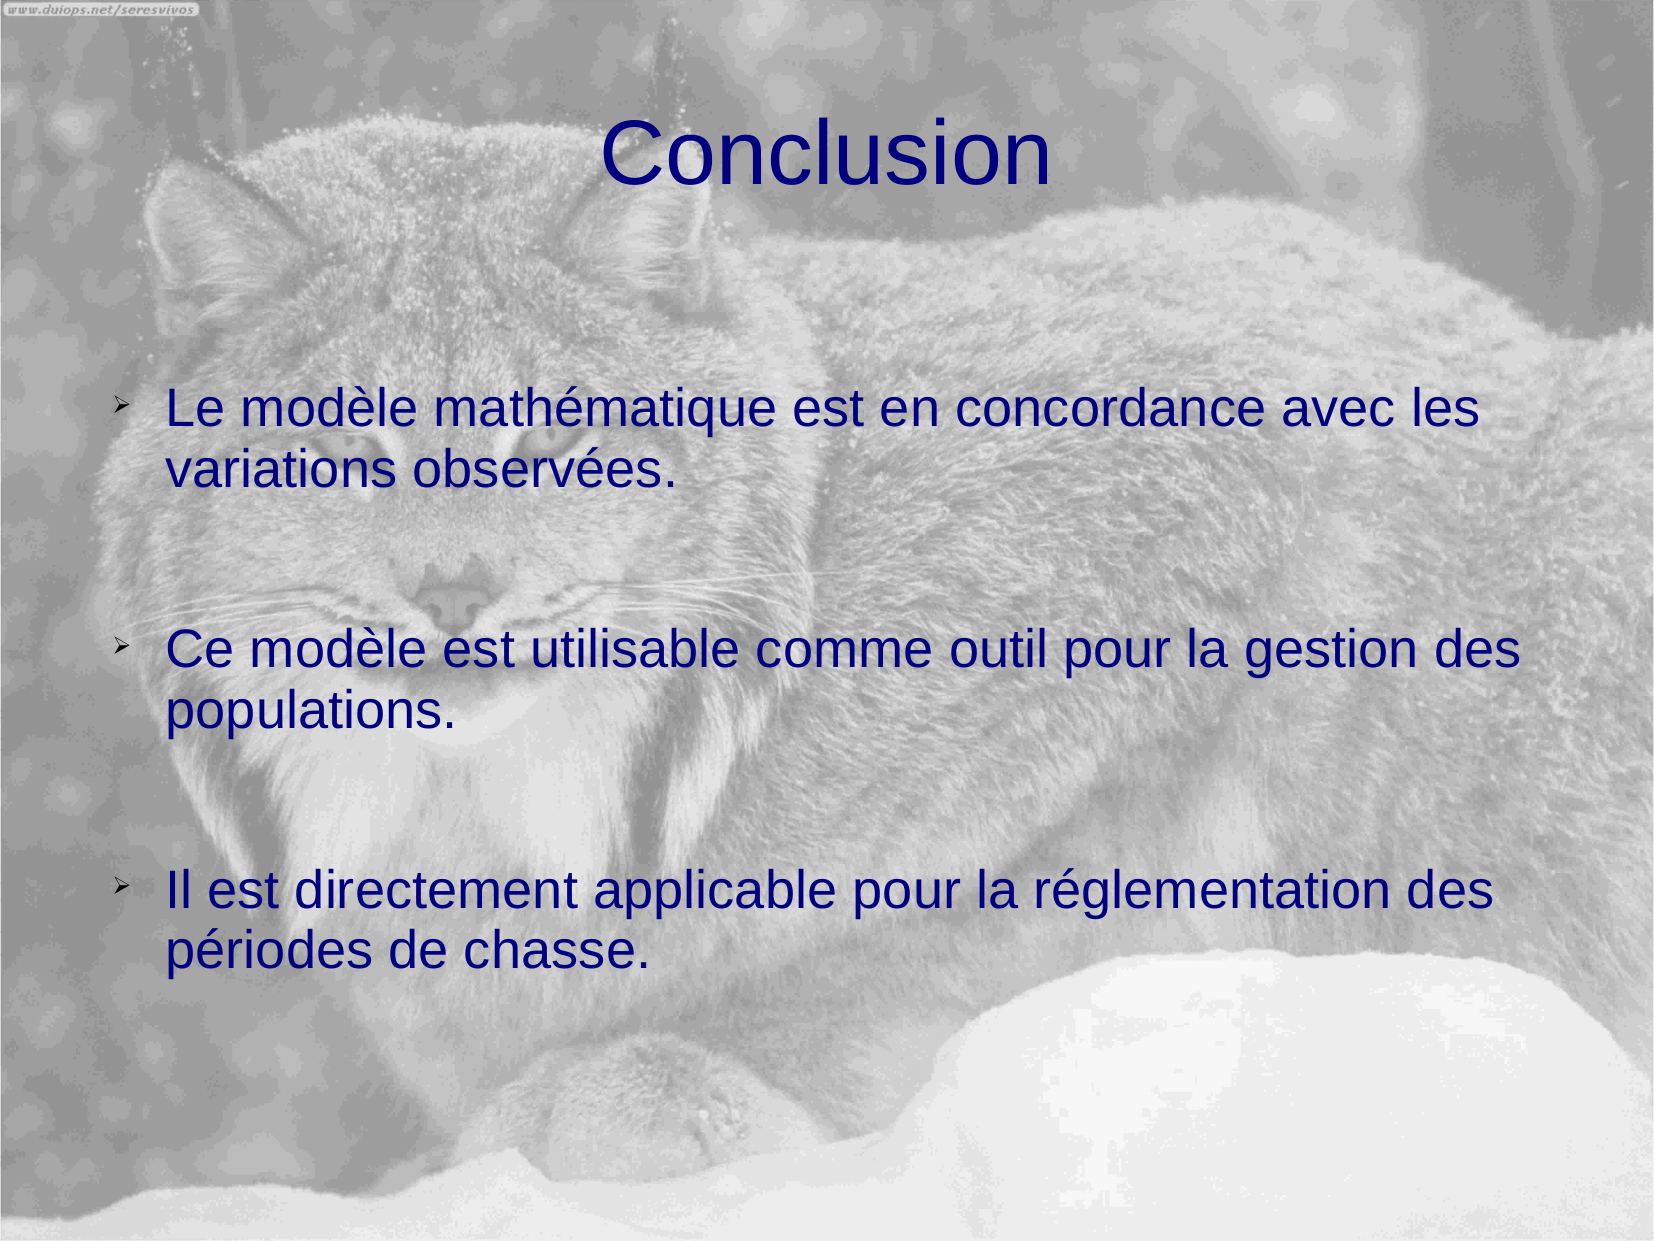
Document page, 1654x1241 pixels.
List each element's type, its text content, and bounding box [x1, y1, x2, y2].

title Conclusion [82, 49, 1571, 257]
list Le modèle mathématique est en concordance avec les variations observées. Ce modèle est utilisable comme outil pour la gestion des populations. Il est directement applicable pour la réglementation des périodes de chasse. [94, 377, 1583, 1241]
picture [0, 0, 1654, 1241]
